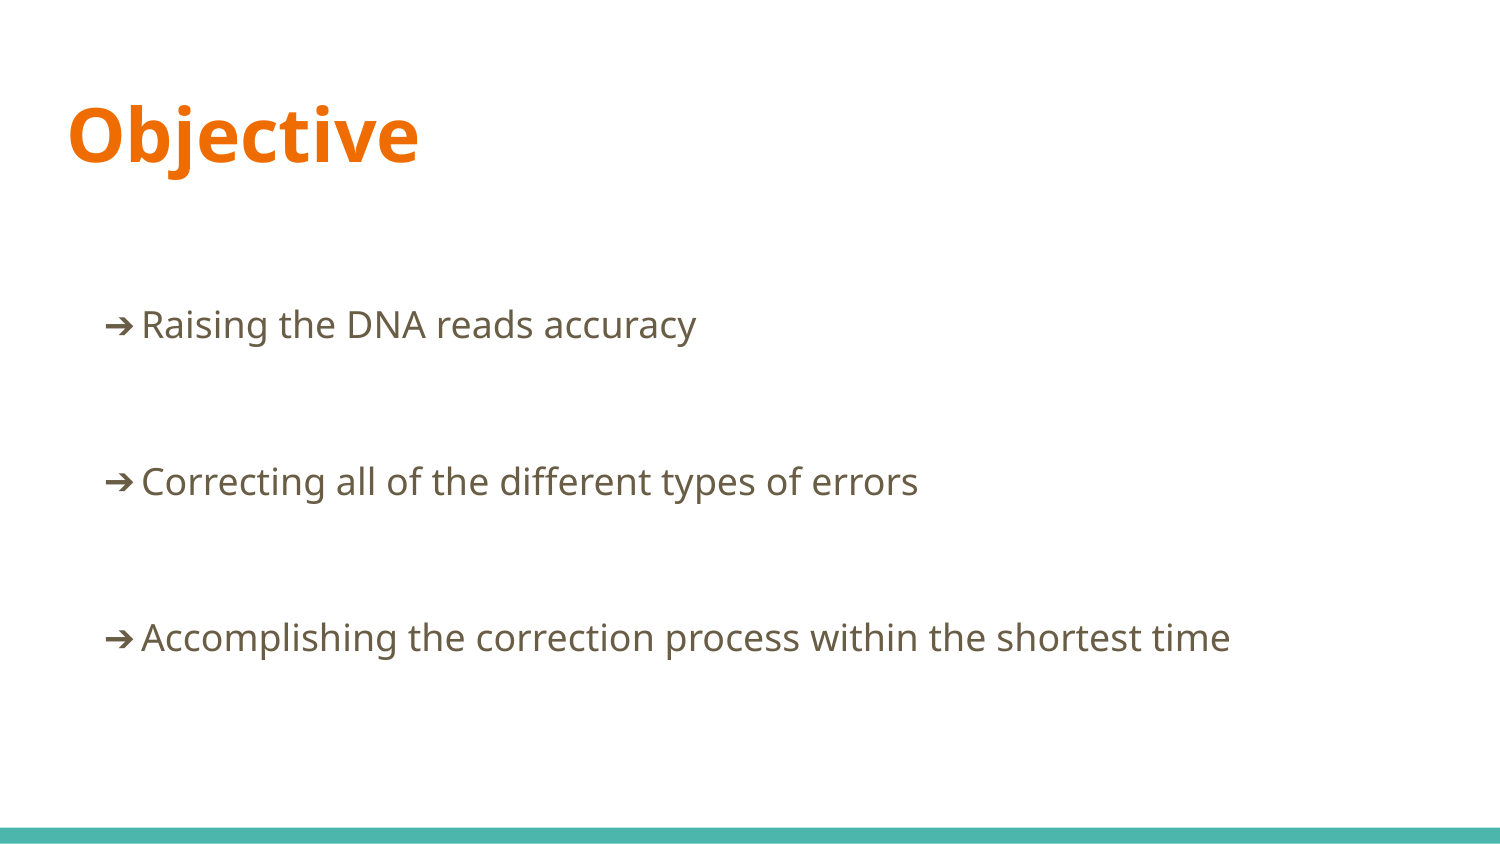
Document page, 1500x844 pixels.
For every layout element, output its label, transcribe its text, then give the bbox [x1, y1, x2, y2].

list Raising the DNA reads accuracy Correcting all of the different types of errors Accomplishing the correction process within the shortest time [51, 207, 1449, 750]
title Objective [51, 72, 1449, 189]
